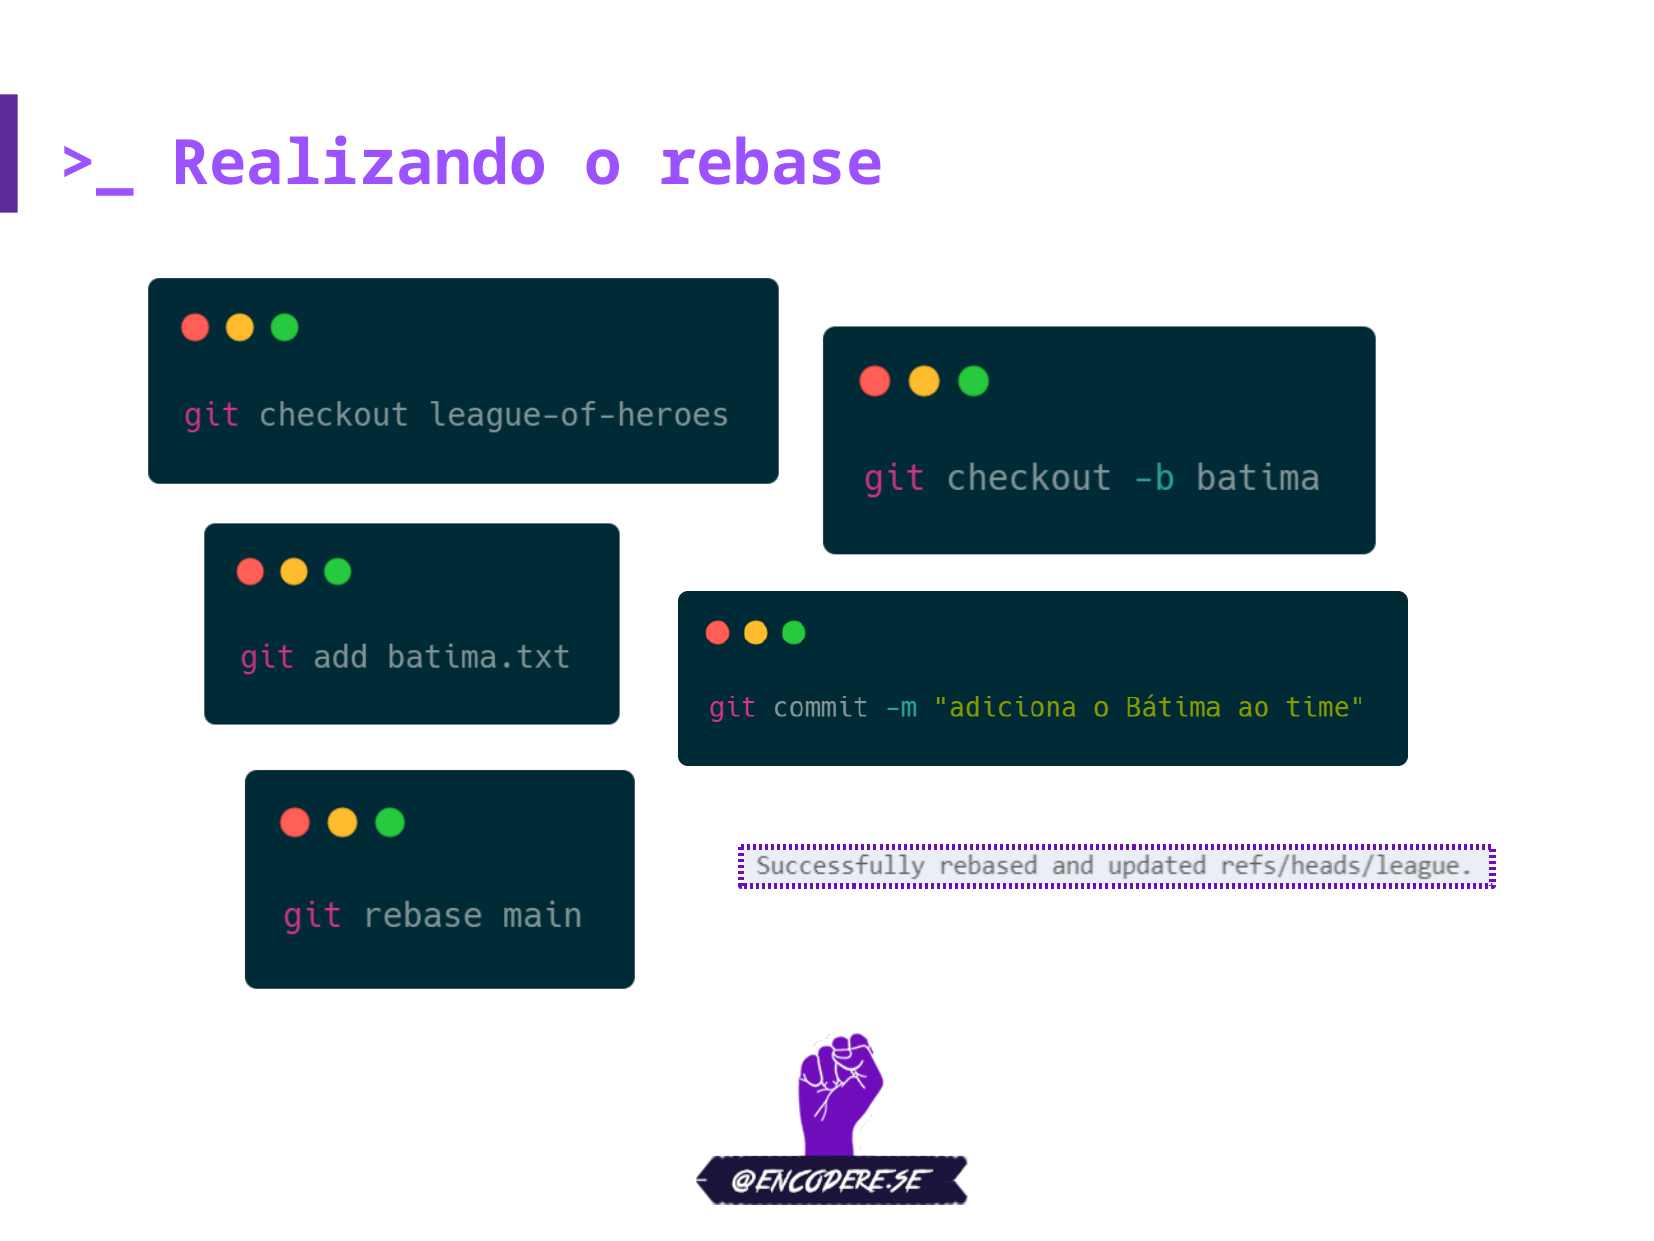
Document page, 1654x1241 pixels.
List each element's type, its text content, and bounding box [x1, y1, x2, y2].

text_box [0, 94, 18, 213]
picture [23, 153, 1514, 1205]
title >_ Realizando o rebase [59, 118, 1489, 188]
